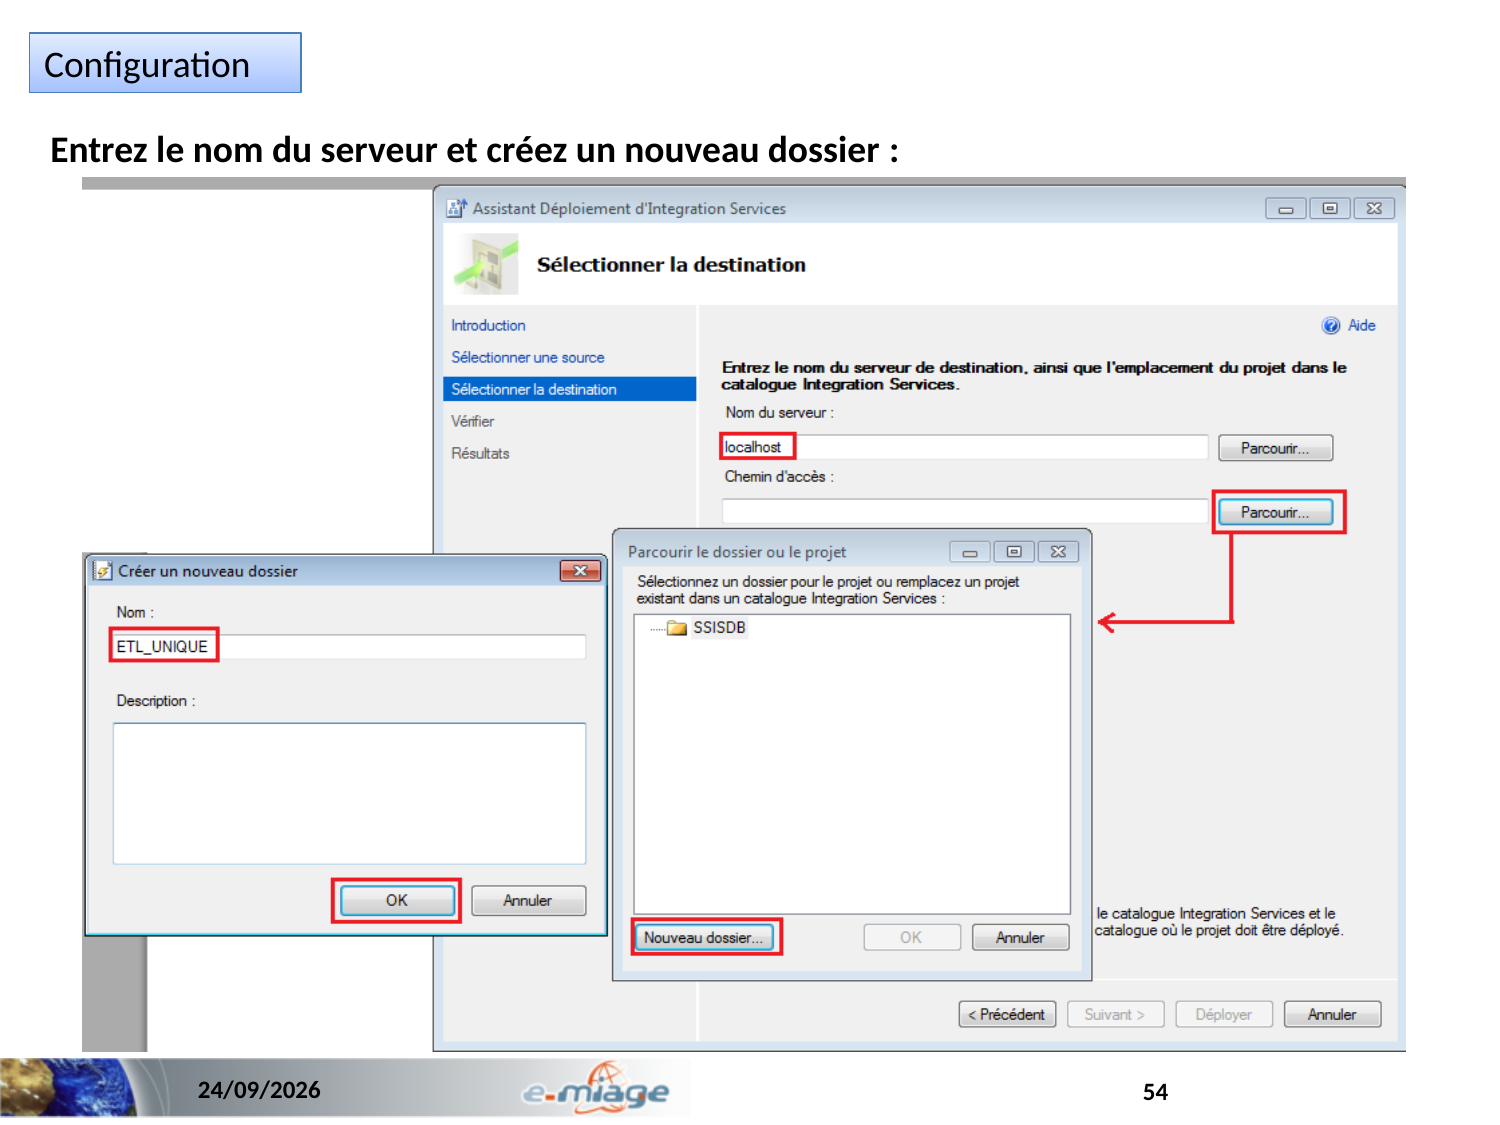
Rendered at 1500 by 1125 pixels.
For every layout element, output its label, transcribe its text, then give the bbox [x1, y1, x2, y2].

picture [0, 1058, 691, 1118]
picture [82, 177, 1406, 1052]
text_box Configuration [29, 32, 302, 93]
text_box Entrez le nom du serveur et créez un nouveau dossier : [35, 118, 1471, 268]
